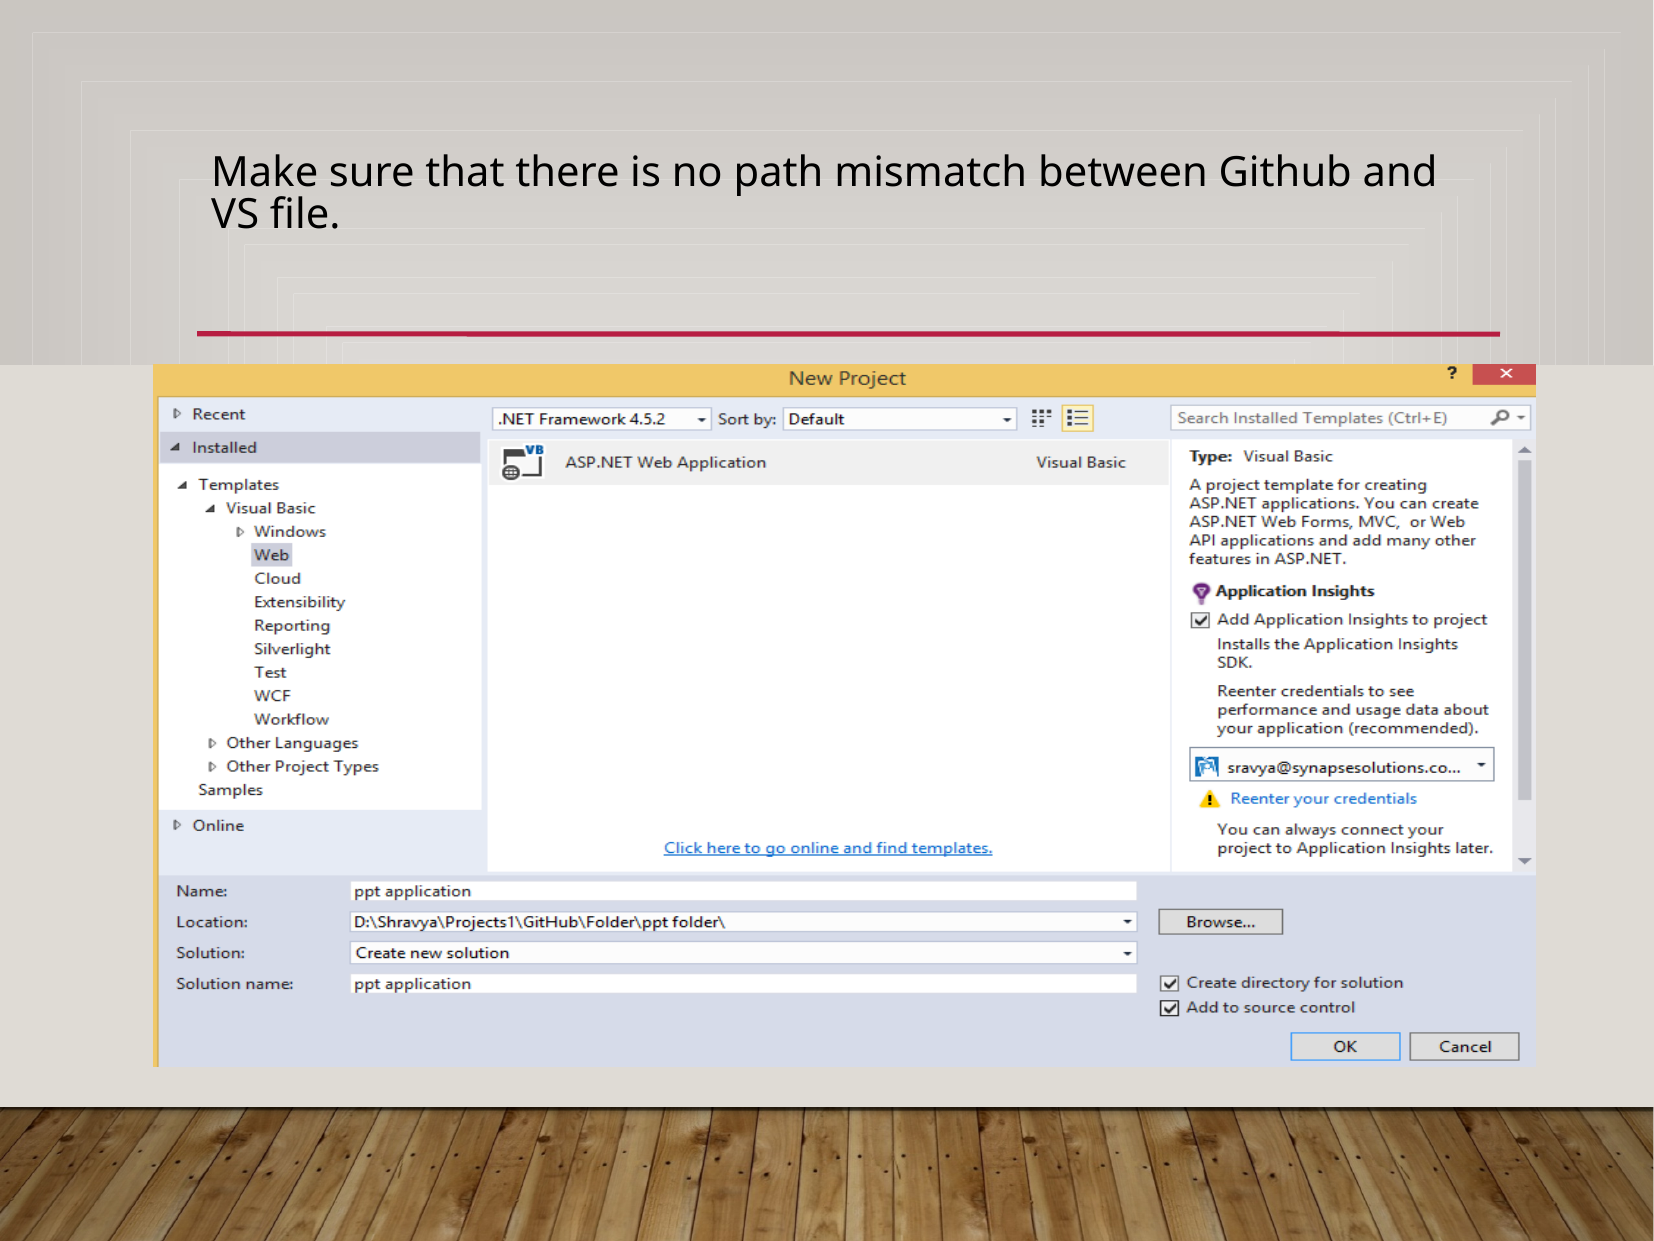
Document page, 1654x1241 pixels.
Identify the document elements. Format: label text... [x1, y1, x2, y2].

picture [153, 364, 1536, 1067]
picture [0, 1107, 1654, 1241]
title Make sure that there is no path mismatch between Github and VS file. [196, 145, 1499, 335]
